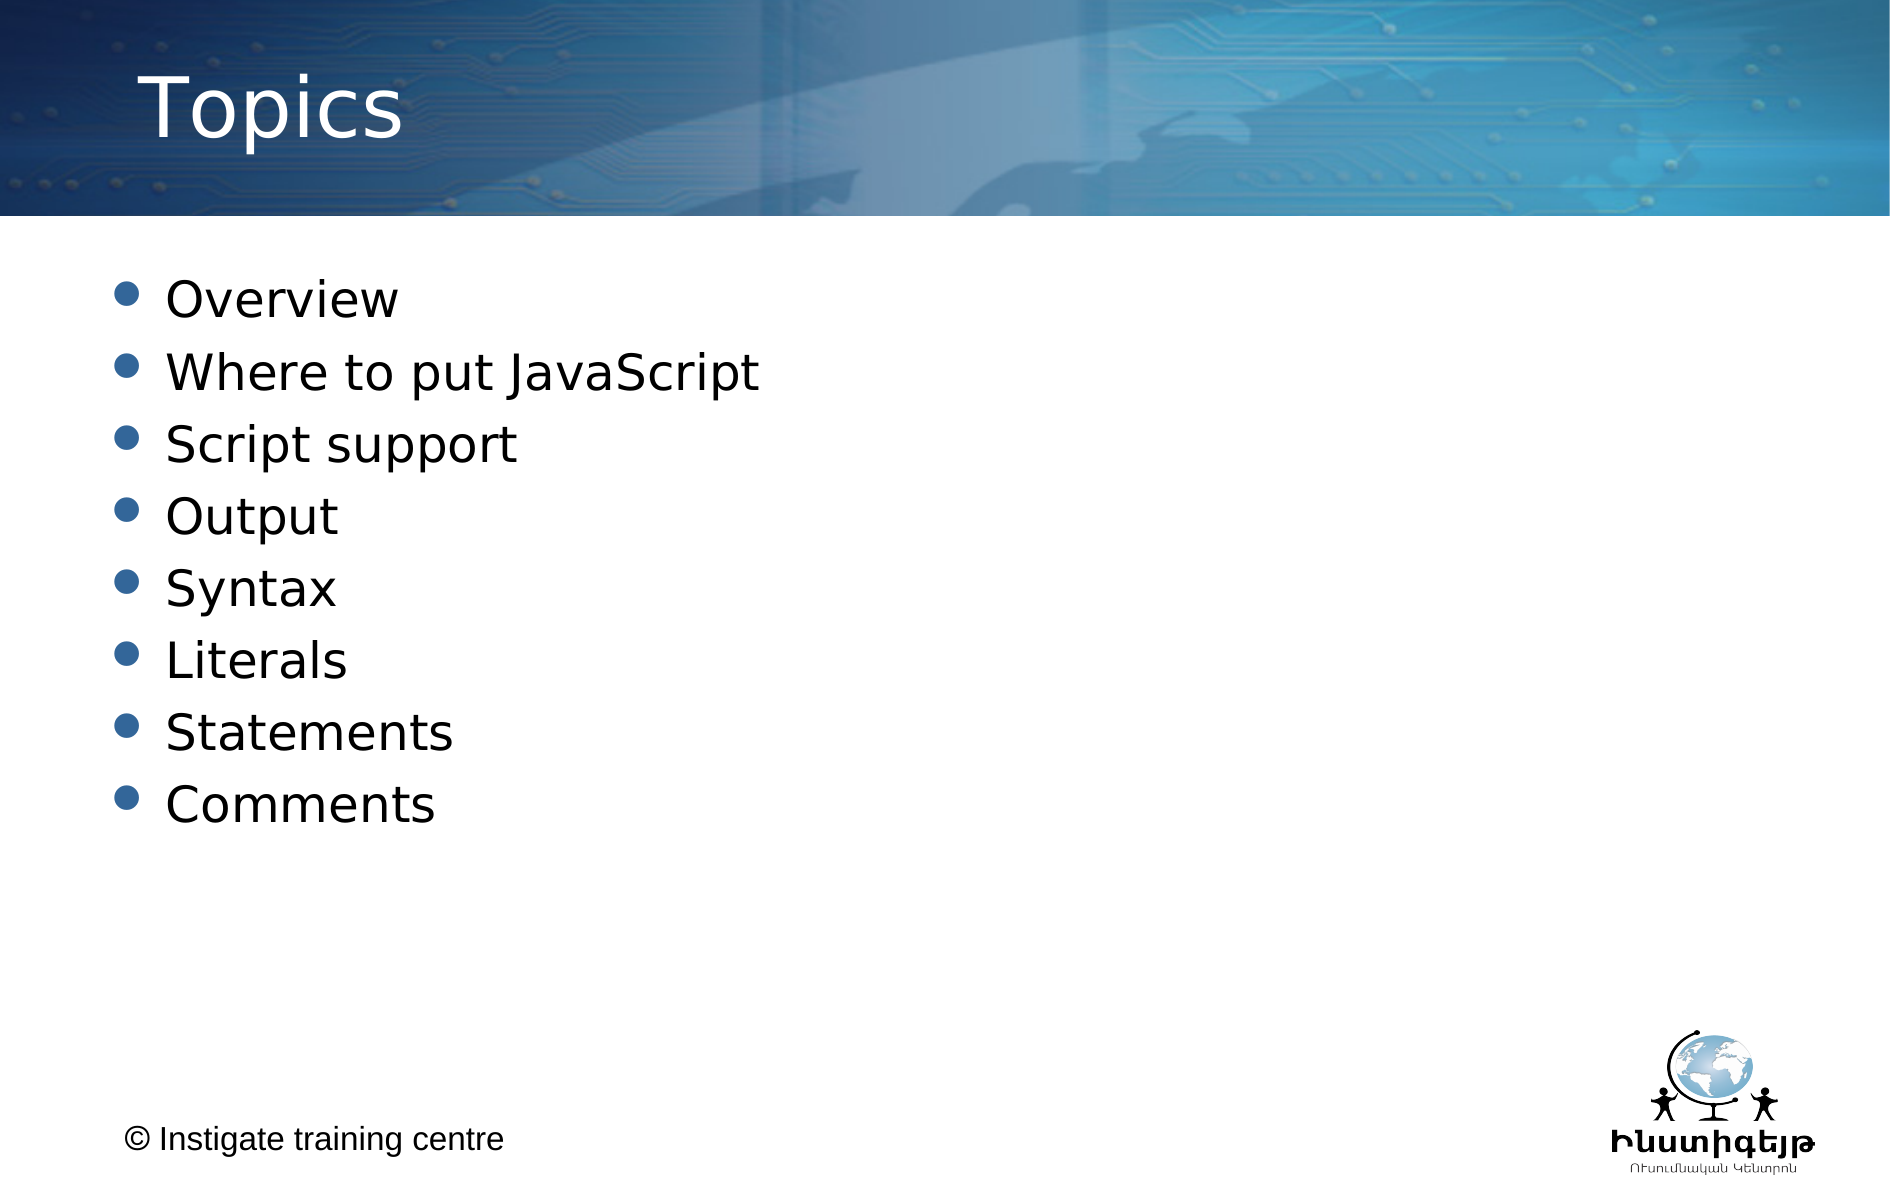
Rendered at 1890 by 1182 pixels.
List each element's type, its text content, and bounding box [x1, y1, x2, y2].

picture [1612, 1030, 1815, 1175]
list Overview Where to put JavaScript Script support Output Syntax Literals Statements Comments [110, 276, 1801, 295]
picture [0, 0, 1890, 216]
